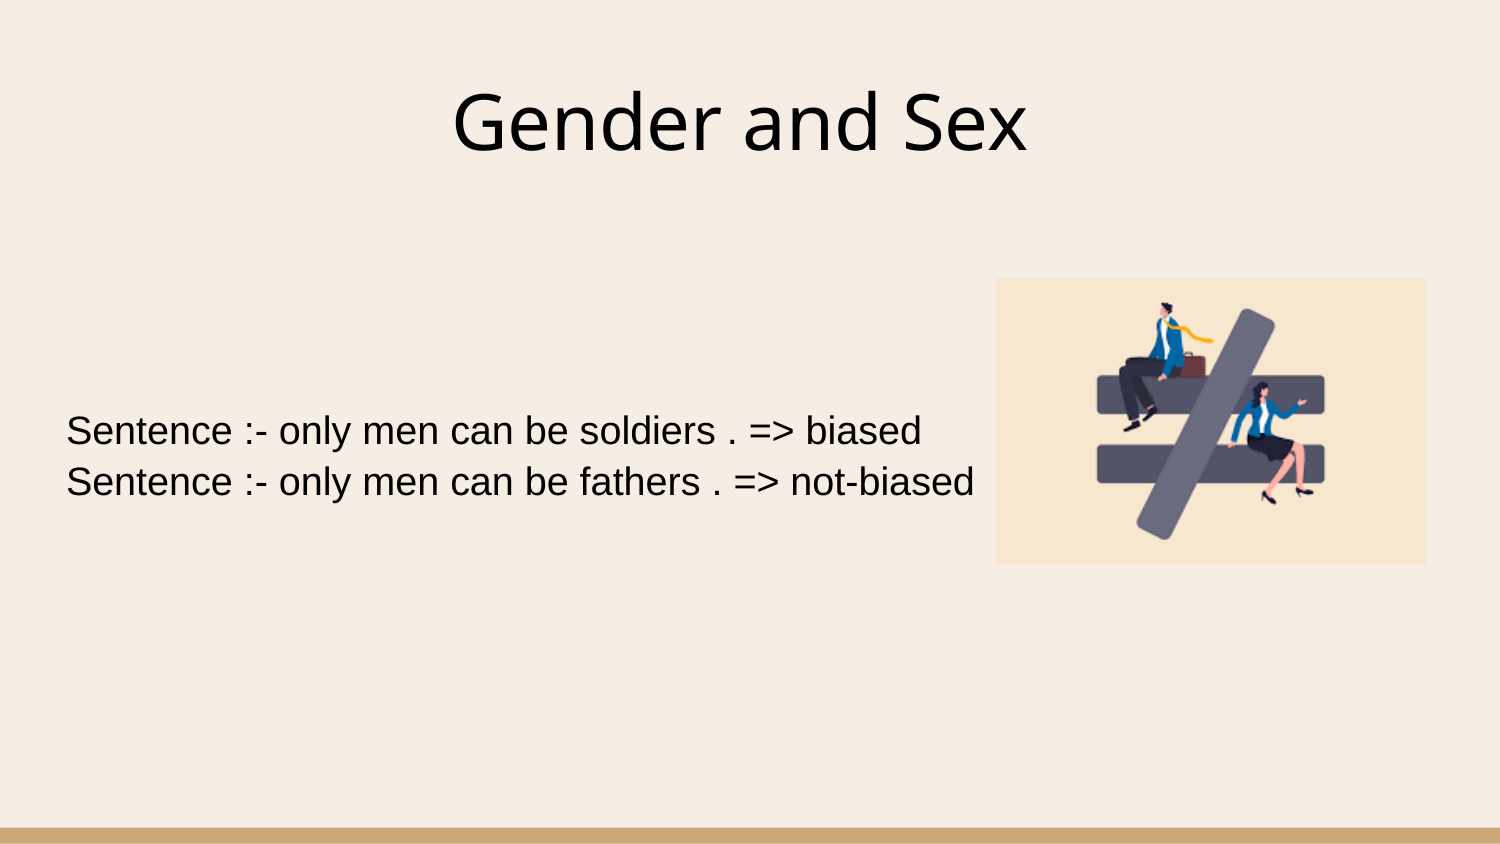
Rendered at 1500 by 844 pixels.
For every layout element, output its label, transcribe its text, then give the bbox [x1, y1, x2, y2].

list Sentence :- only men can be soldiers . => biased Sentence :- only men can be fathers . => not-biased [51, 200, 1449, 752]
title Gender and Sex [51, 51, 1449, 189]
picture [996, 278, 1426, 565]
